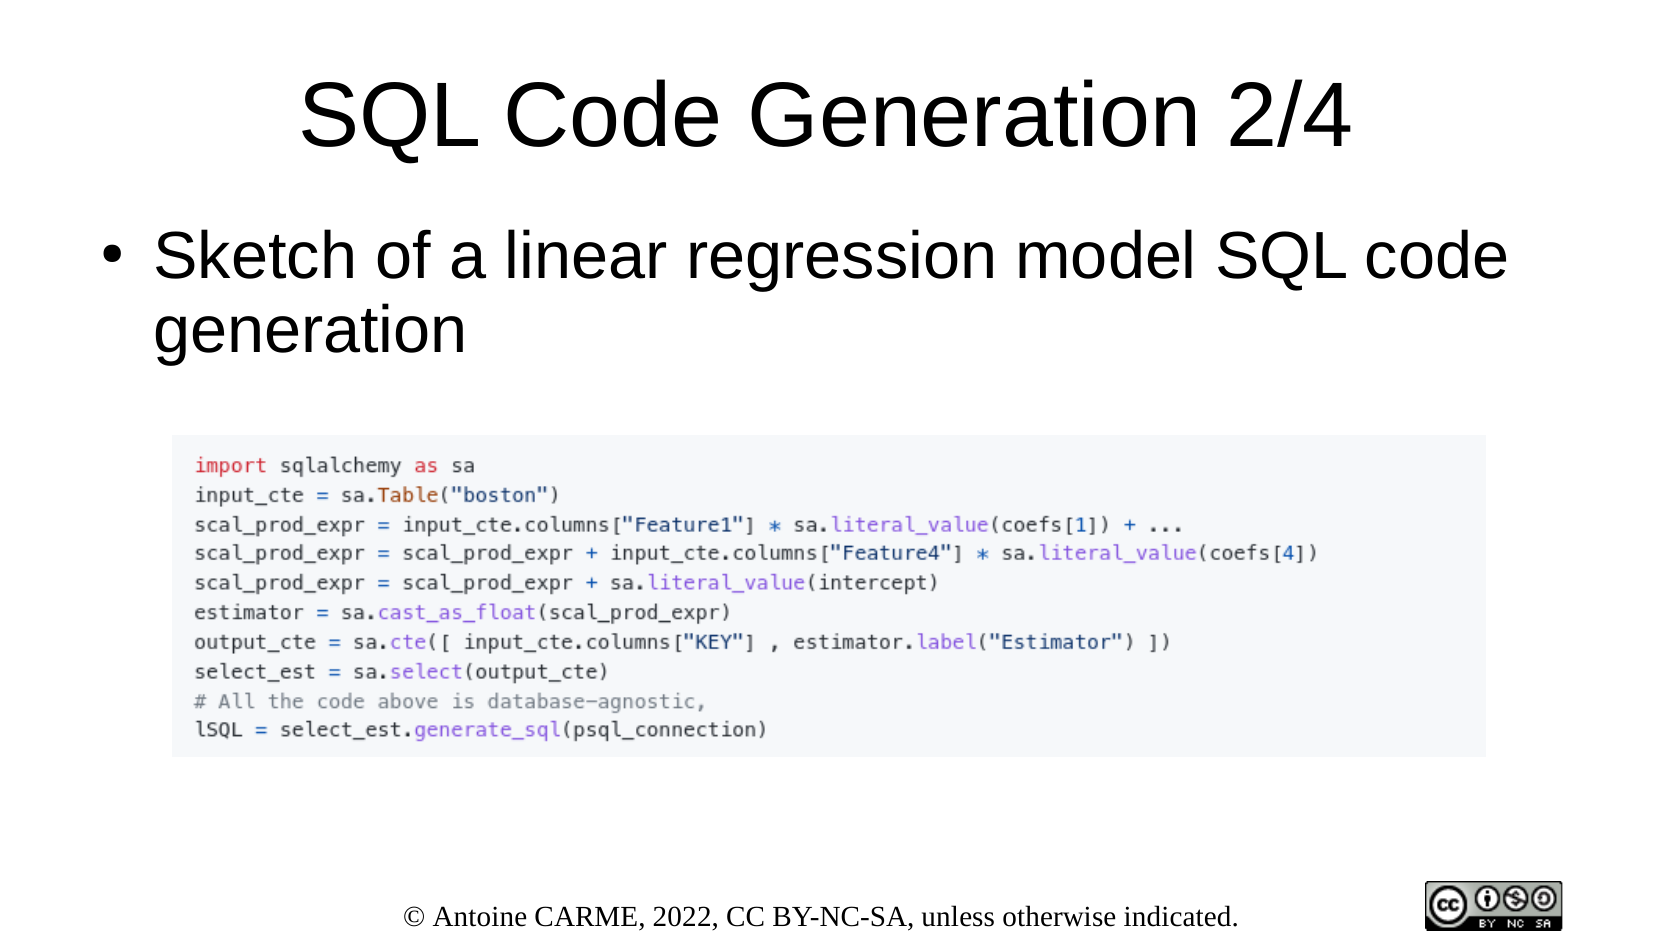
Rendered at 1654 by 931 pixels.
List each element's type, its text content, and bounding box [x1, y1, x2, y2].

list Sketch of a linear regression model SQL code generation [82, 217, 1571, 758]
picture [172, 435, 1486, 758]
picture [1425, 881, 1563, 931]
title SQL Code Generation 2/4 [82, 37, 1571, 193]
